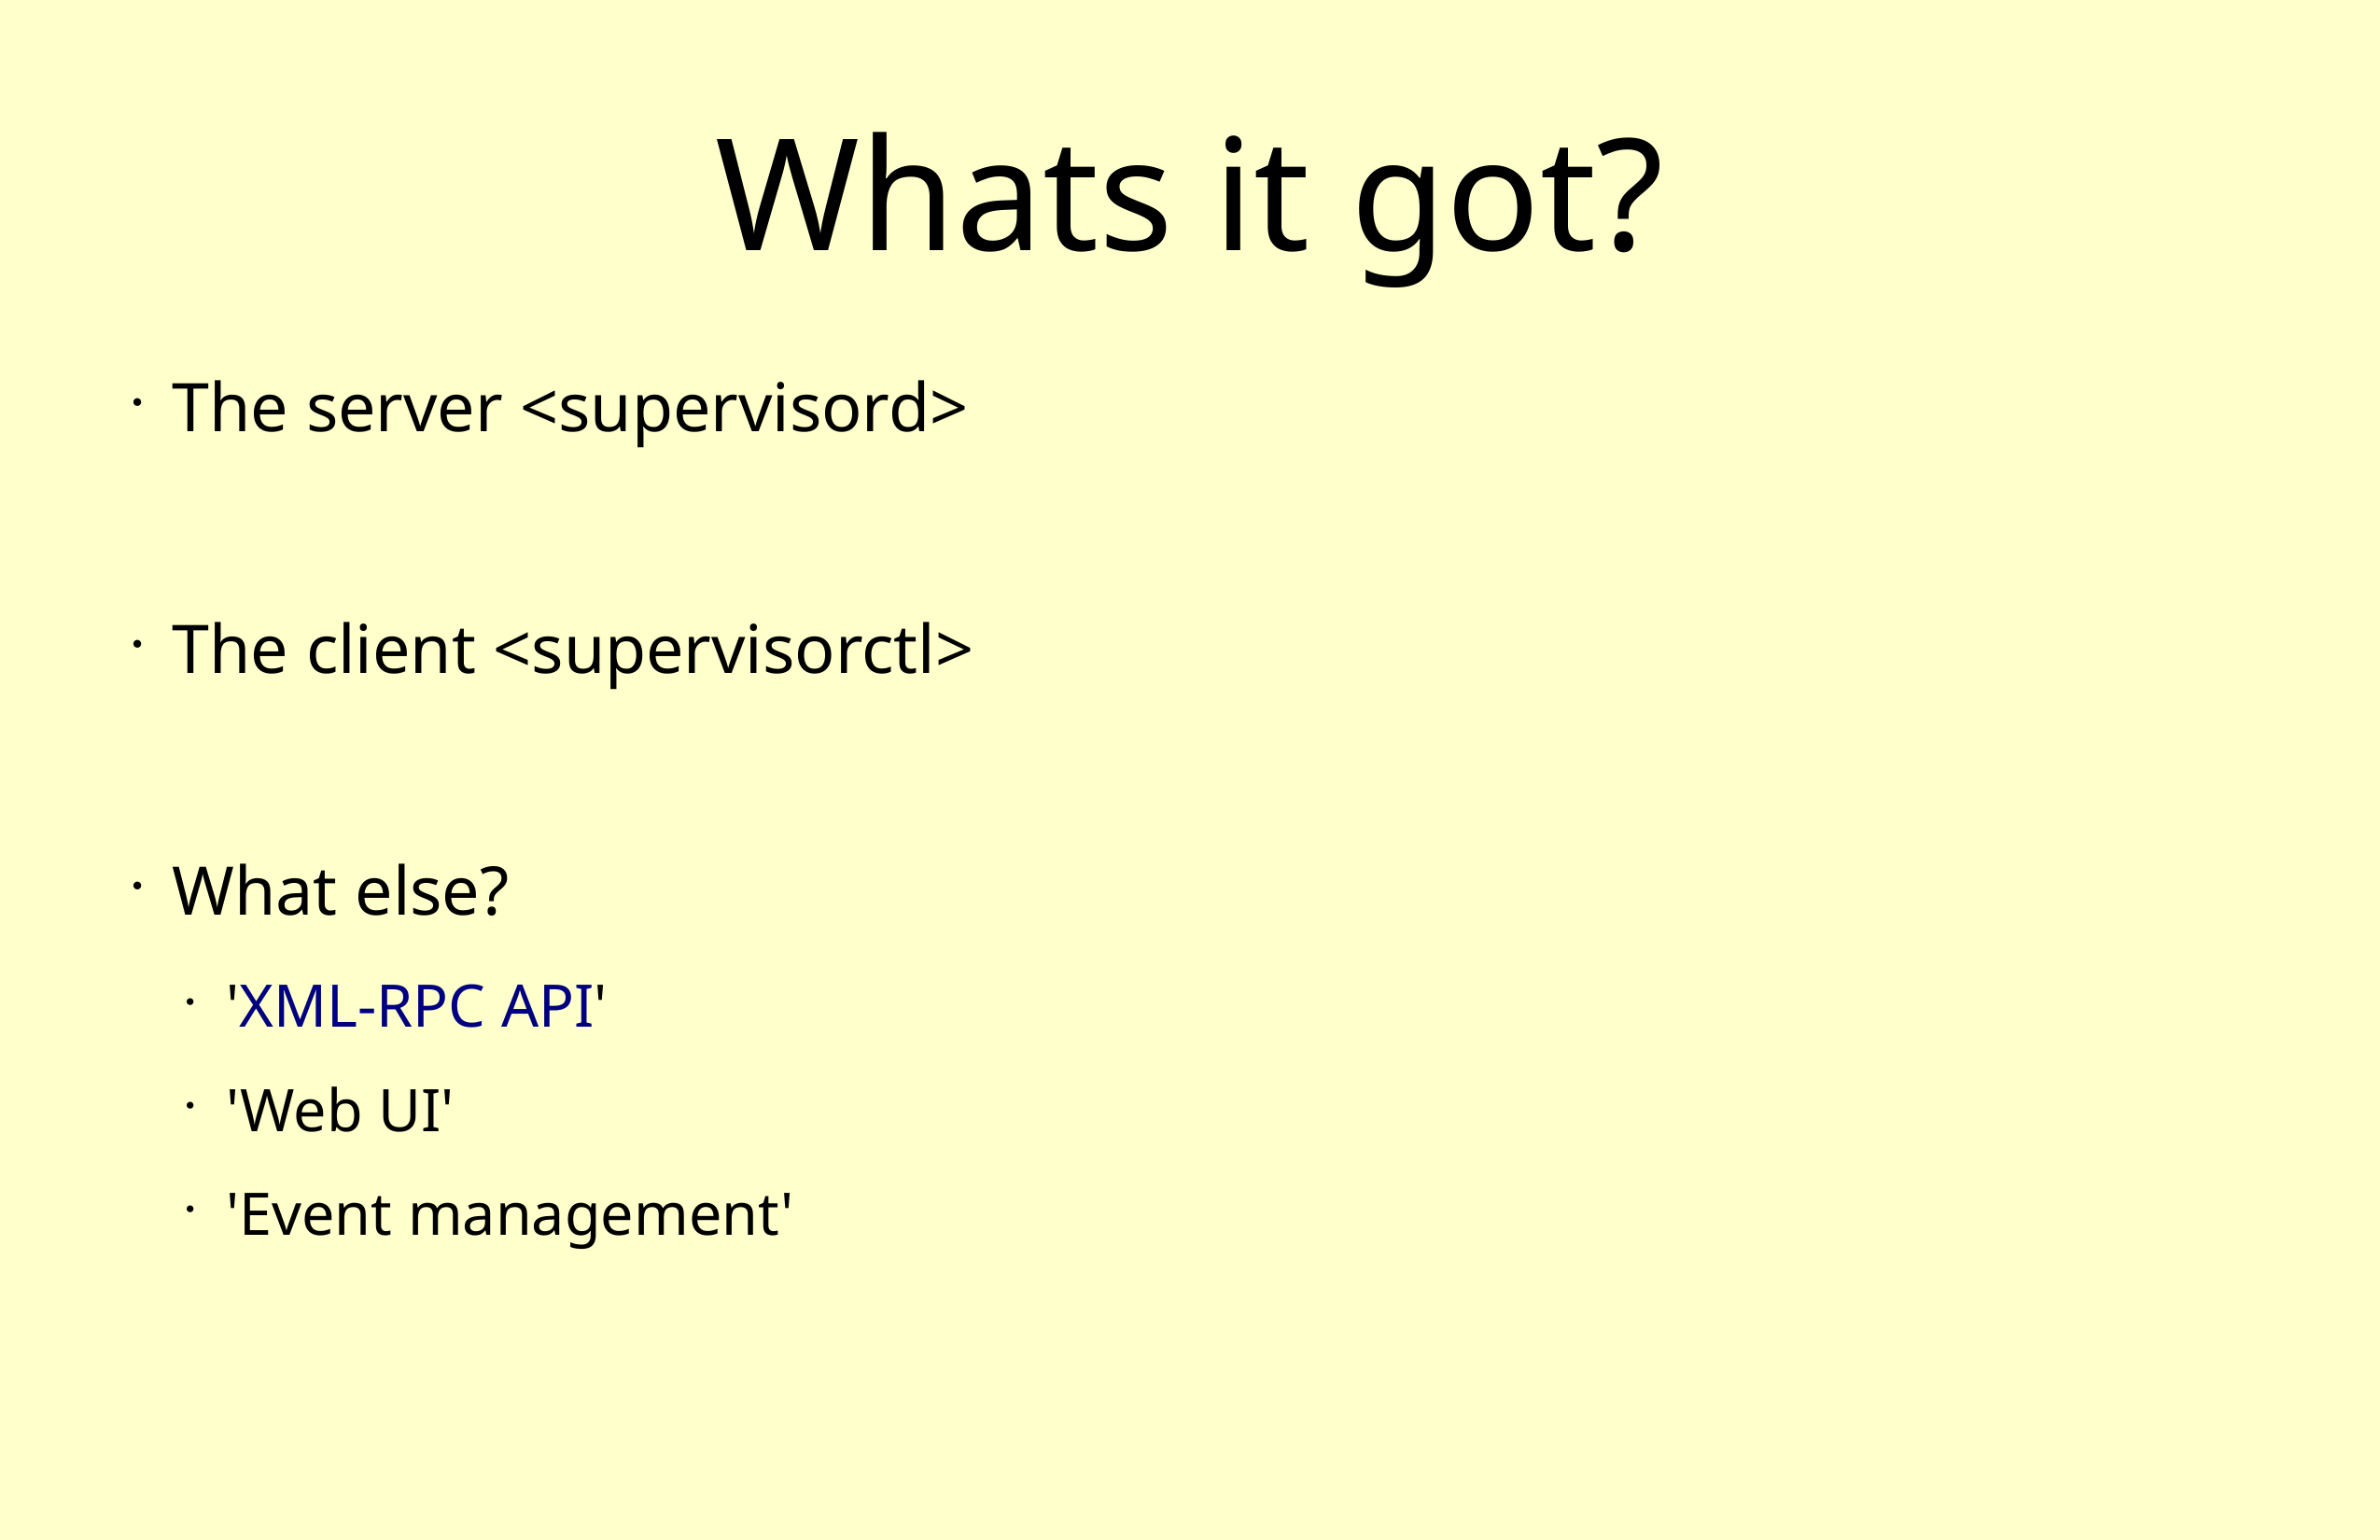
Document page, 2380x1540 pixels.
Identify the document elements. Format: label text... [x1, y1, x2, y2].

list The server <supervisord> The client <supervisorctl> What else? 'XML-RPC API' 'Web UI' 'Event management' [119, 360, 2261, 1253]
title Whats it got? [119, 61, 2261, 319]
